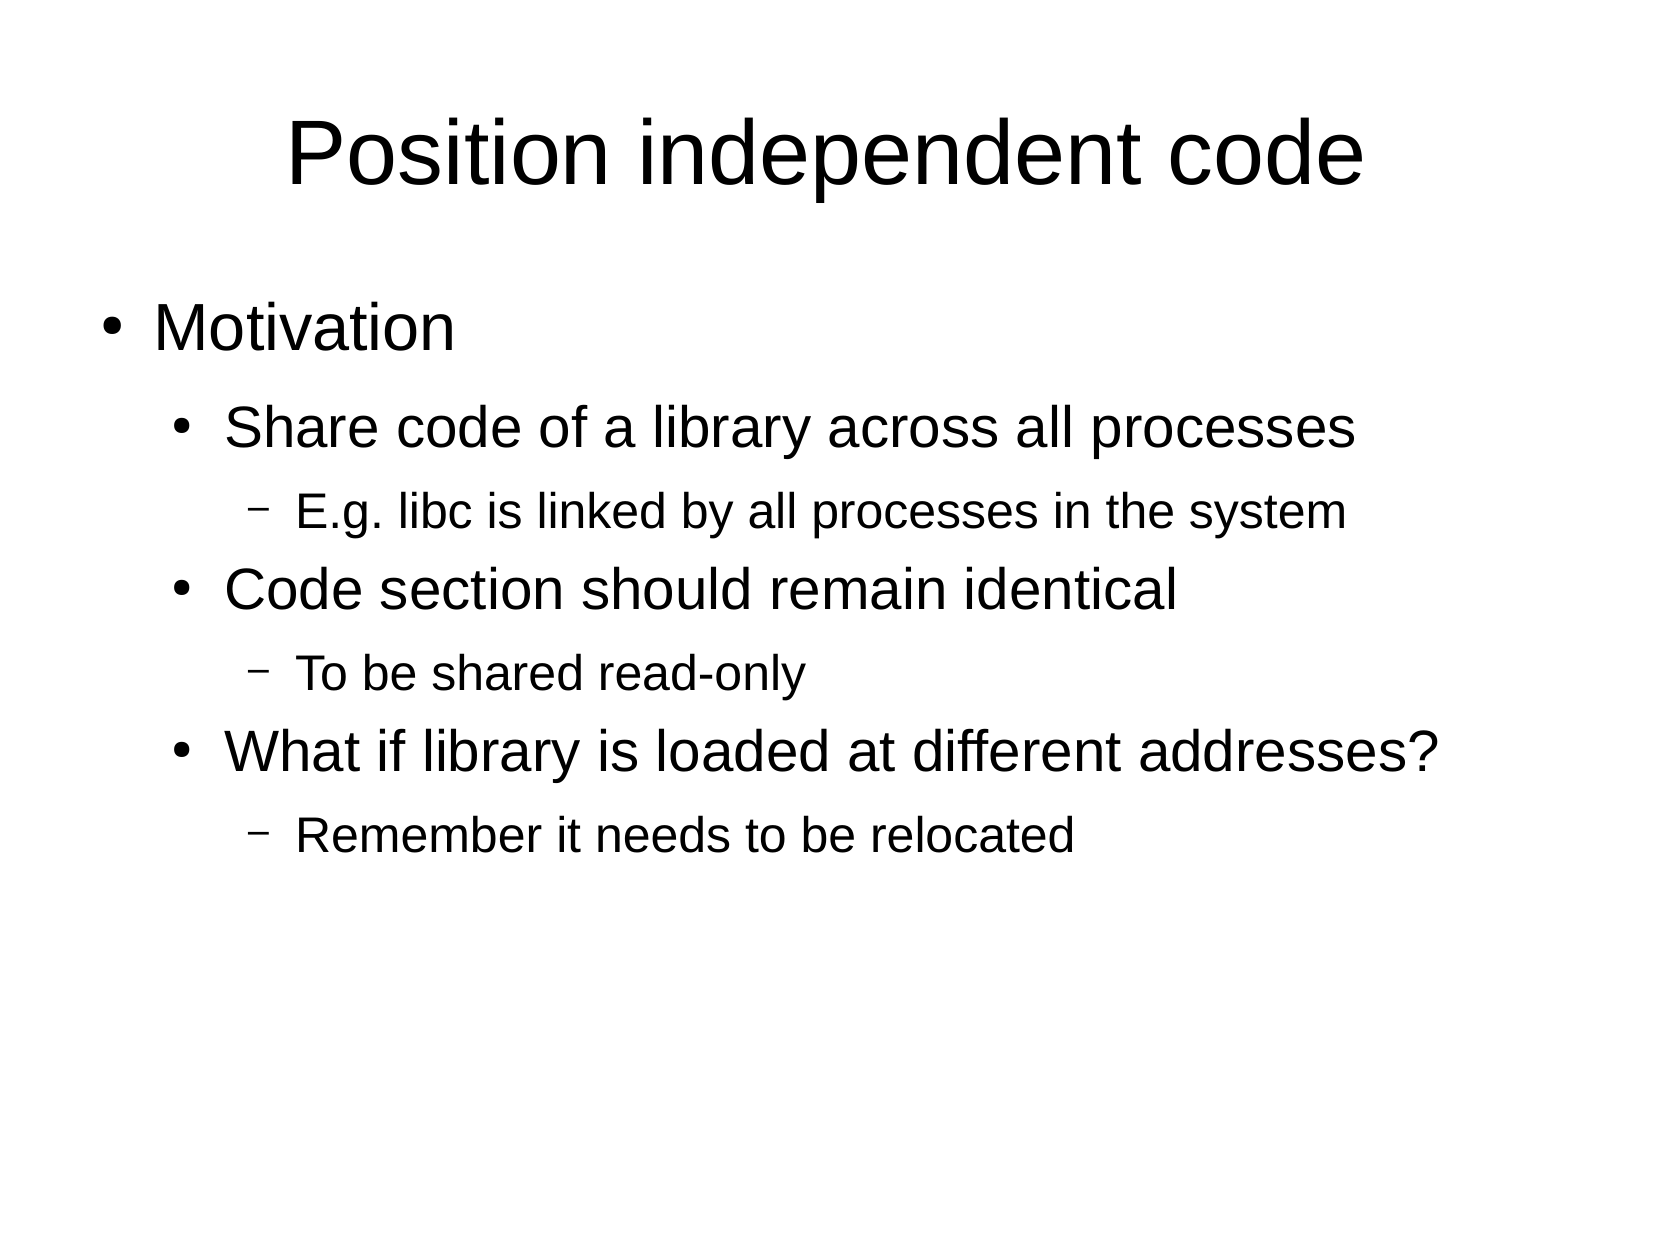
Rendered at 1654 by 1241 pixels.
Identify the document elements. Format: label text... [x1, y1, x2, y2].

title Position independent code [82, 49, 1571, 257]
list Motivation Share code of a library across all processes E.g. libc is linked by all processes in the system Code section should remain identical To be shared read-only What if library is loaded at different addresses? Remember it needs to be relocated [82, 290, 1571, 1010]
